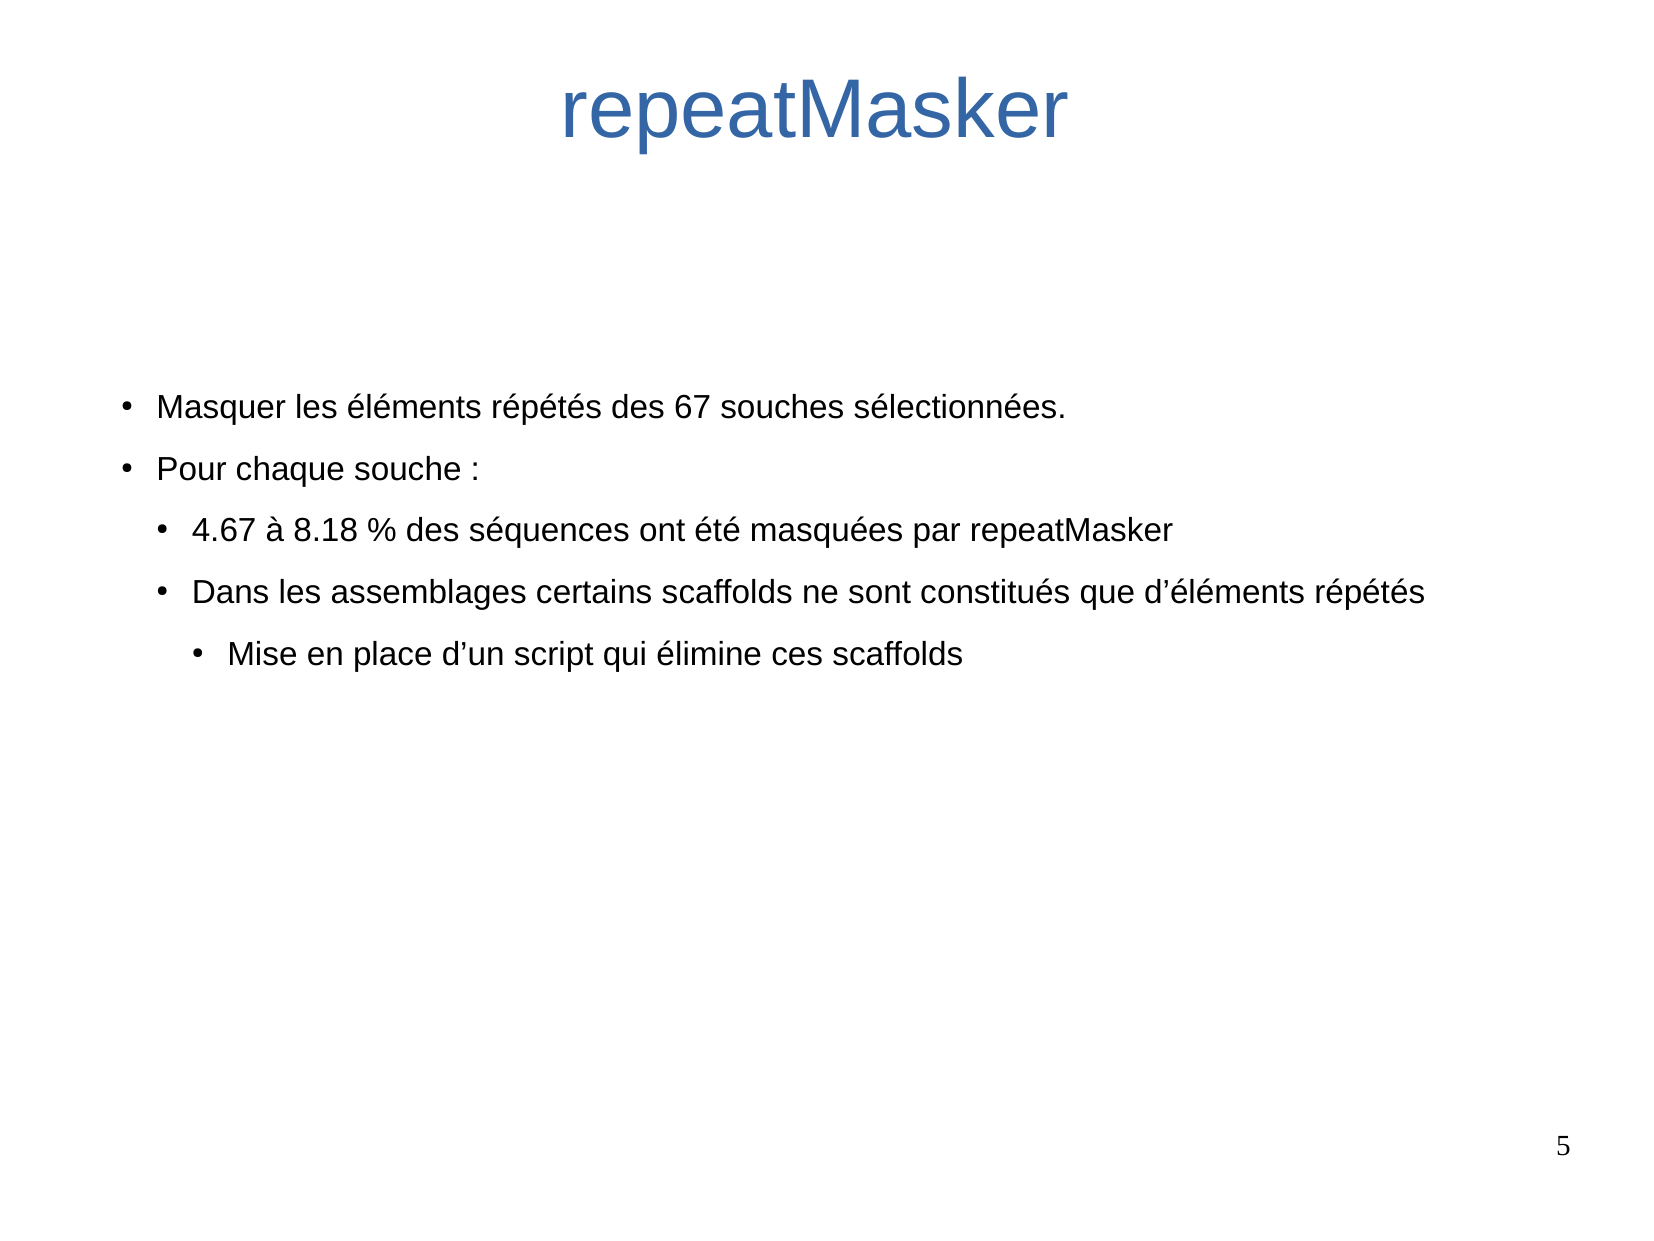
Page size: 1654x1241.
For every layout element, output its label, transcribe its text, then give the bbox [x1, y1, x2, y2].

title repeatMasker [70, 5, 1560, 213]
text_box Masquer les éléments répétés des 67 souches sélectionnées. Pour chaque souche : 4.67 à 8.18 % des séquences ont été masquées par repeatMasker Dans les assemblages certains scaffolds ne sont constitués que d’éléments répétés Mise en place d’un script qui élimine ces scaffolds [106, 380, 1482, 1099]
